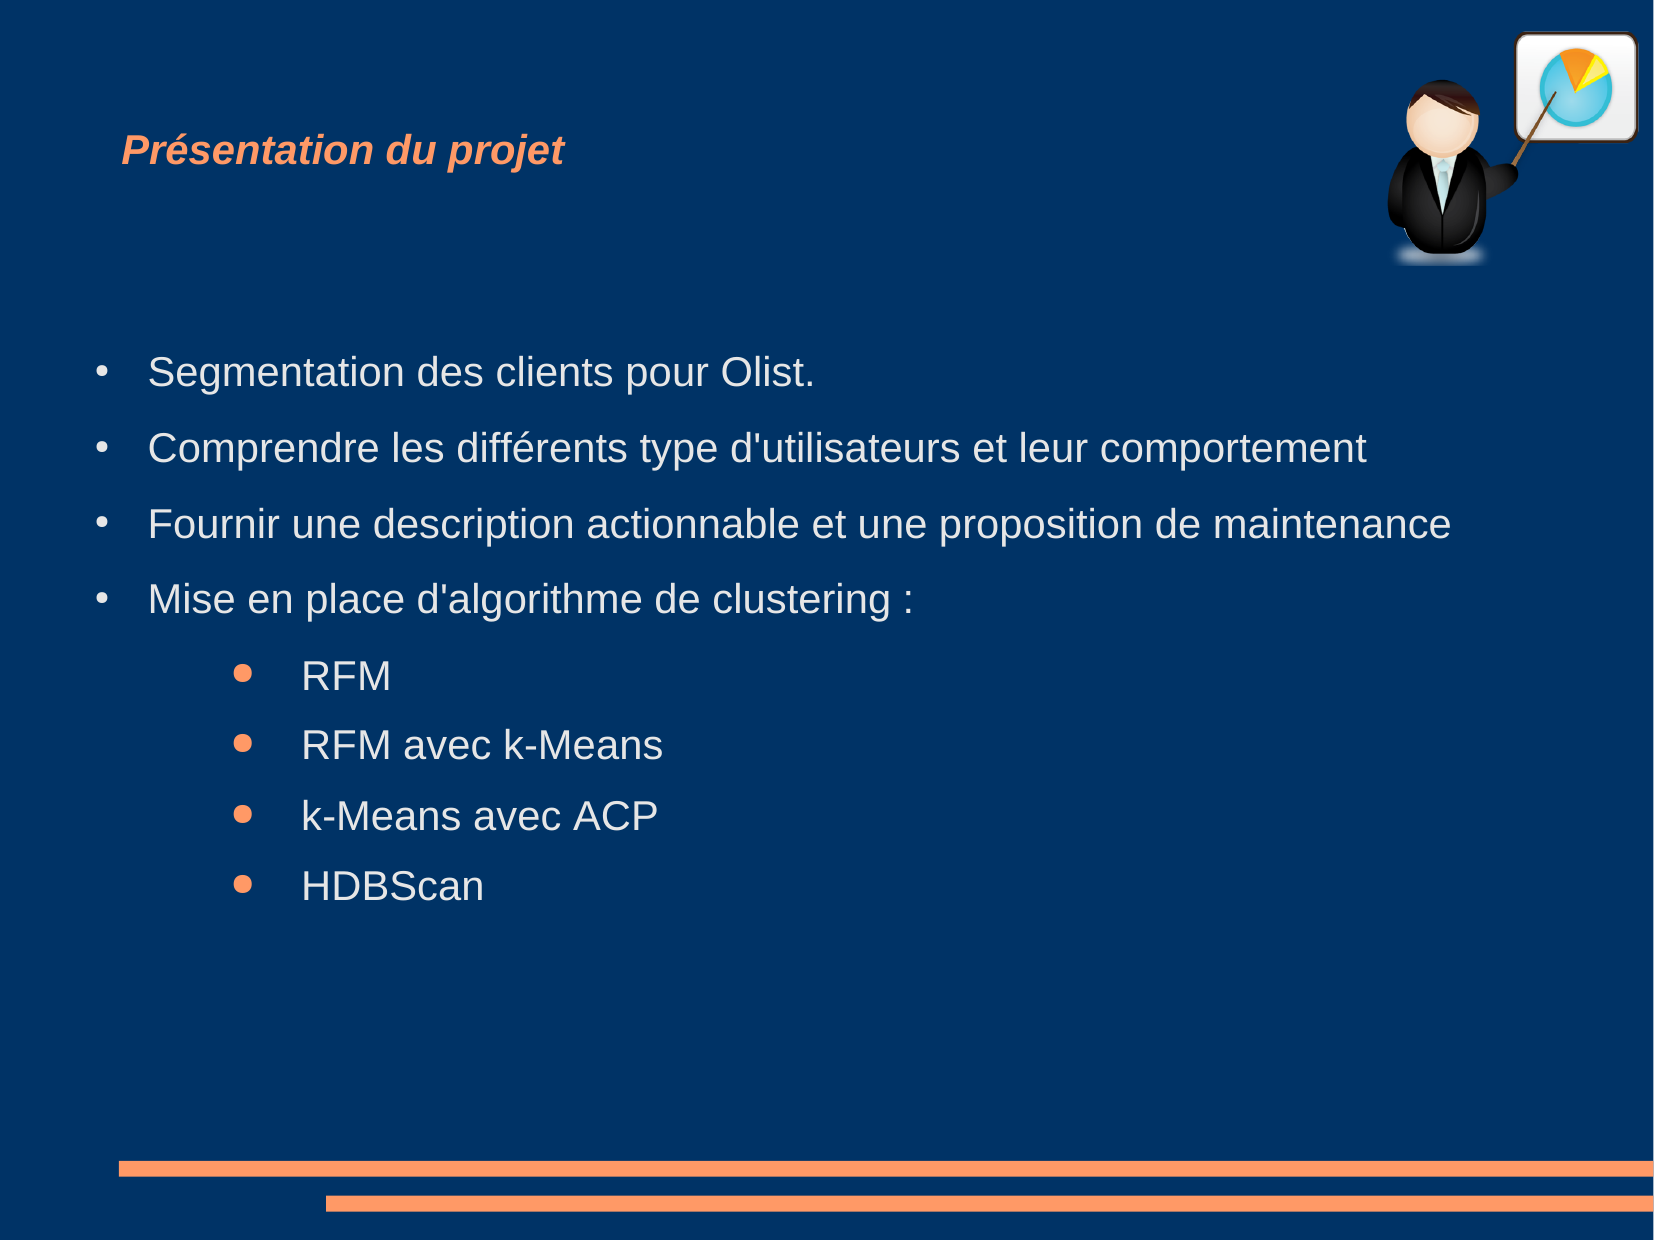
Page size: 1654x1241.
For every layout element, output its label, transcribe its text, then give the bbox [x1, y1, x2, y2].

picture [1370, 10, 1648, 266]
title Présentation du projet [121, 46, 1370, 254]
list Segmentation des clients pour Olist. Comprendre les différents type d'utilisateurs et leur comportement Fournir une description actionnable et une proposition de maintenance Mise en place d'algorithme de clustering : RFM RFM avec k-Means k-Means avec ACP HDBScan [76, 348, 1468, 929]
